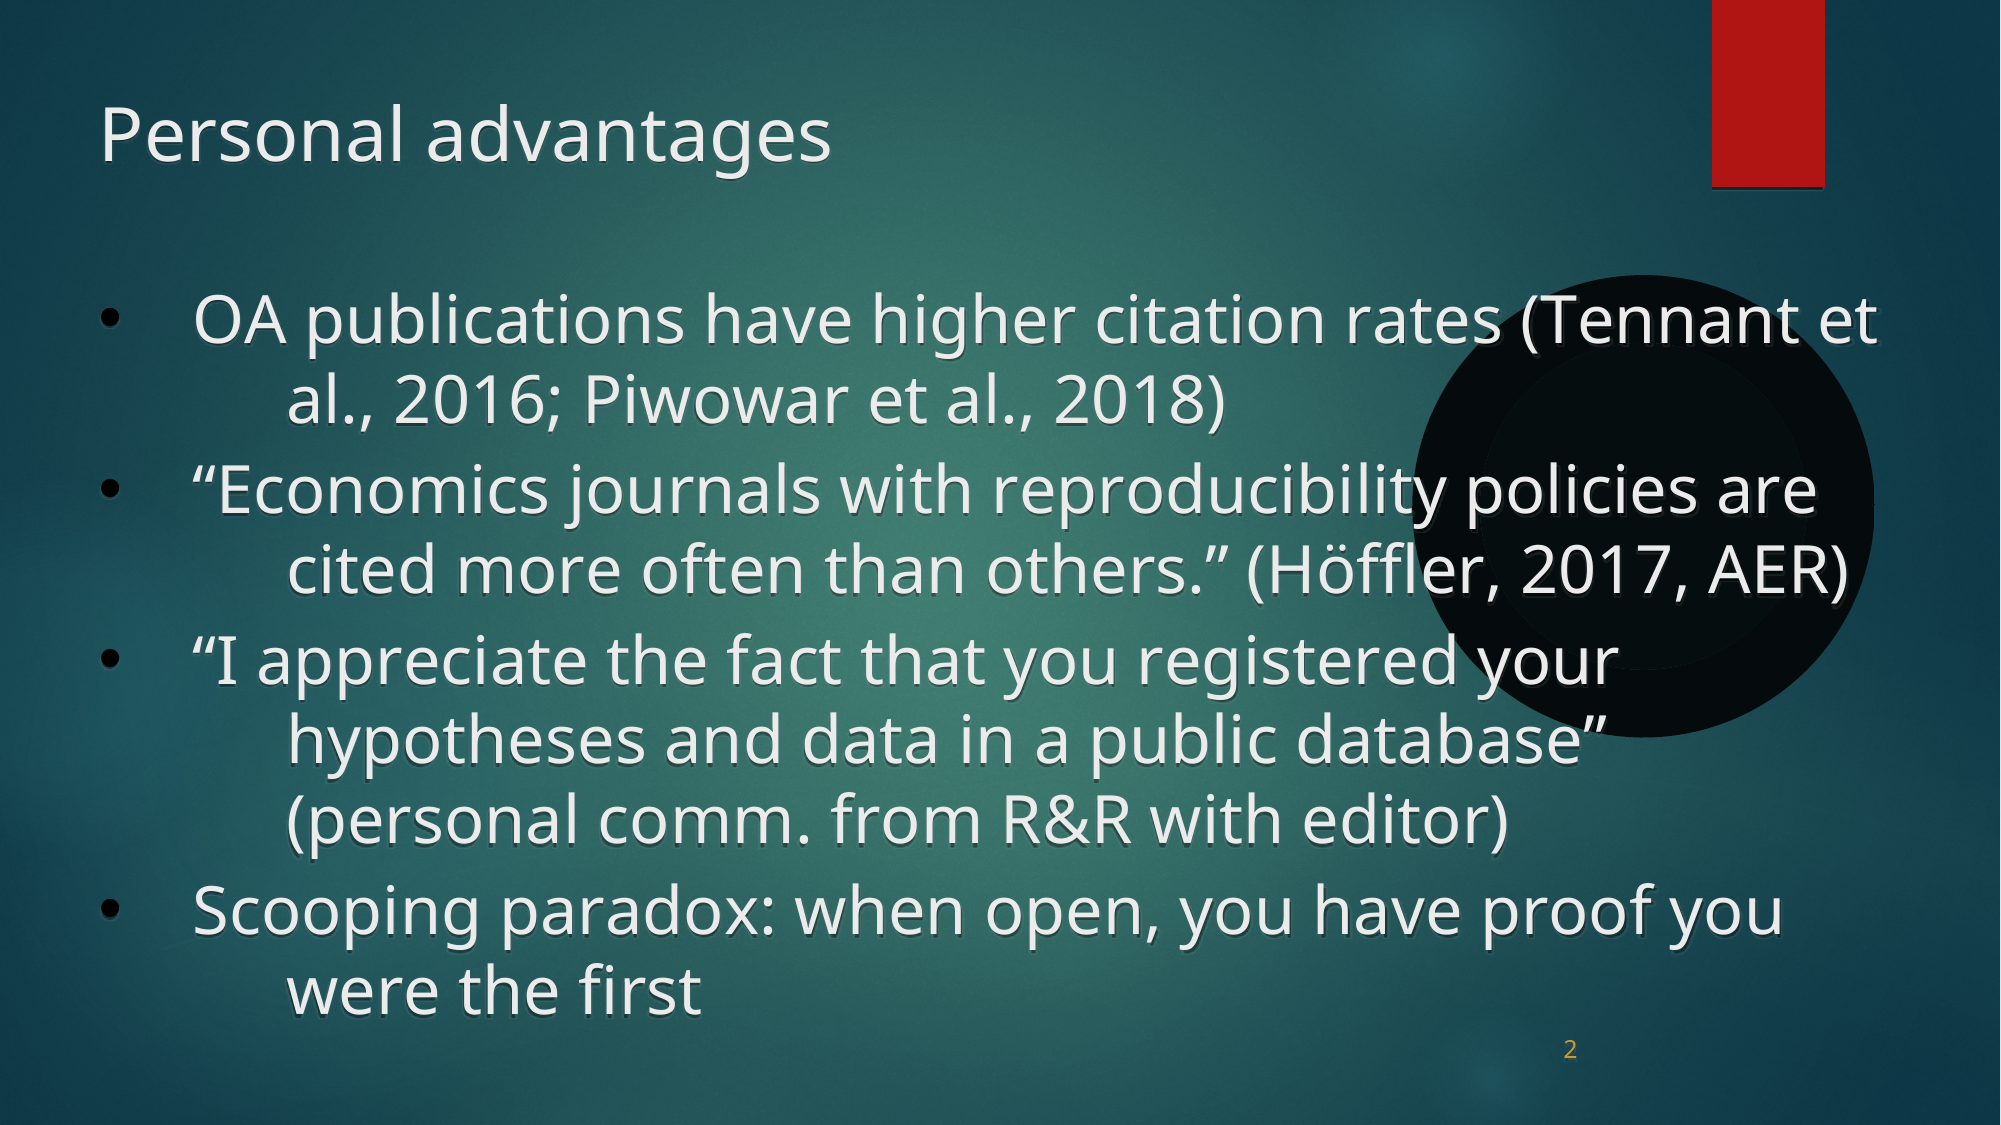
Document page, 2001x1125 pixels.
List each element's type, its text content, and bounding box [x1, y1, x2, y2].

text_box Personal advantages OA publications have higher citation rates (Tennant et al., 2016; Piwowar et al., 2018) “Economics journals with reproducibility policies are cited more often than others.” (Höffler, 2017, AER) “I appreciate the fact that you registered your hypotheses and data in a public database” (personal comm. from R&R with editor) Scooping paradox: when open, you have proof you were the first [83, 78, 1917, 1125]
